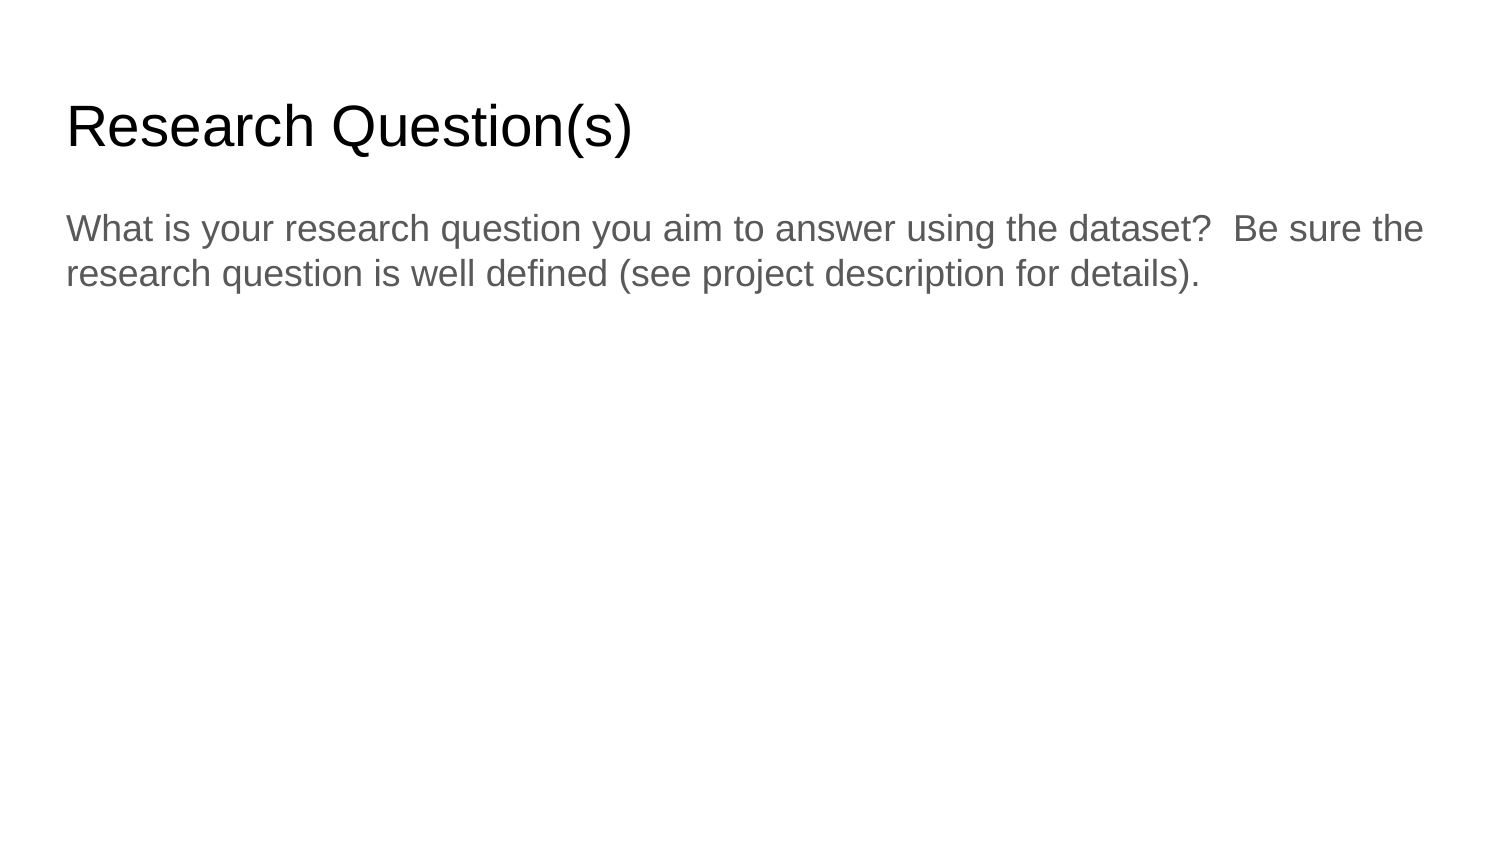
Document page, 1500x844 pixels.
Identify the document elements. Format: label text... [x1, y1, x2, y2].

title Research Question(s) [51, 72, 1449, 167]
list What is your research question you aim to answer using the dataset? Be sure the research question is well defined (see project description for details). [51, 189, 1449, 750]
